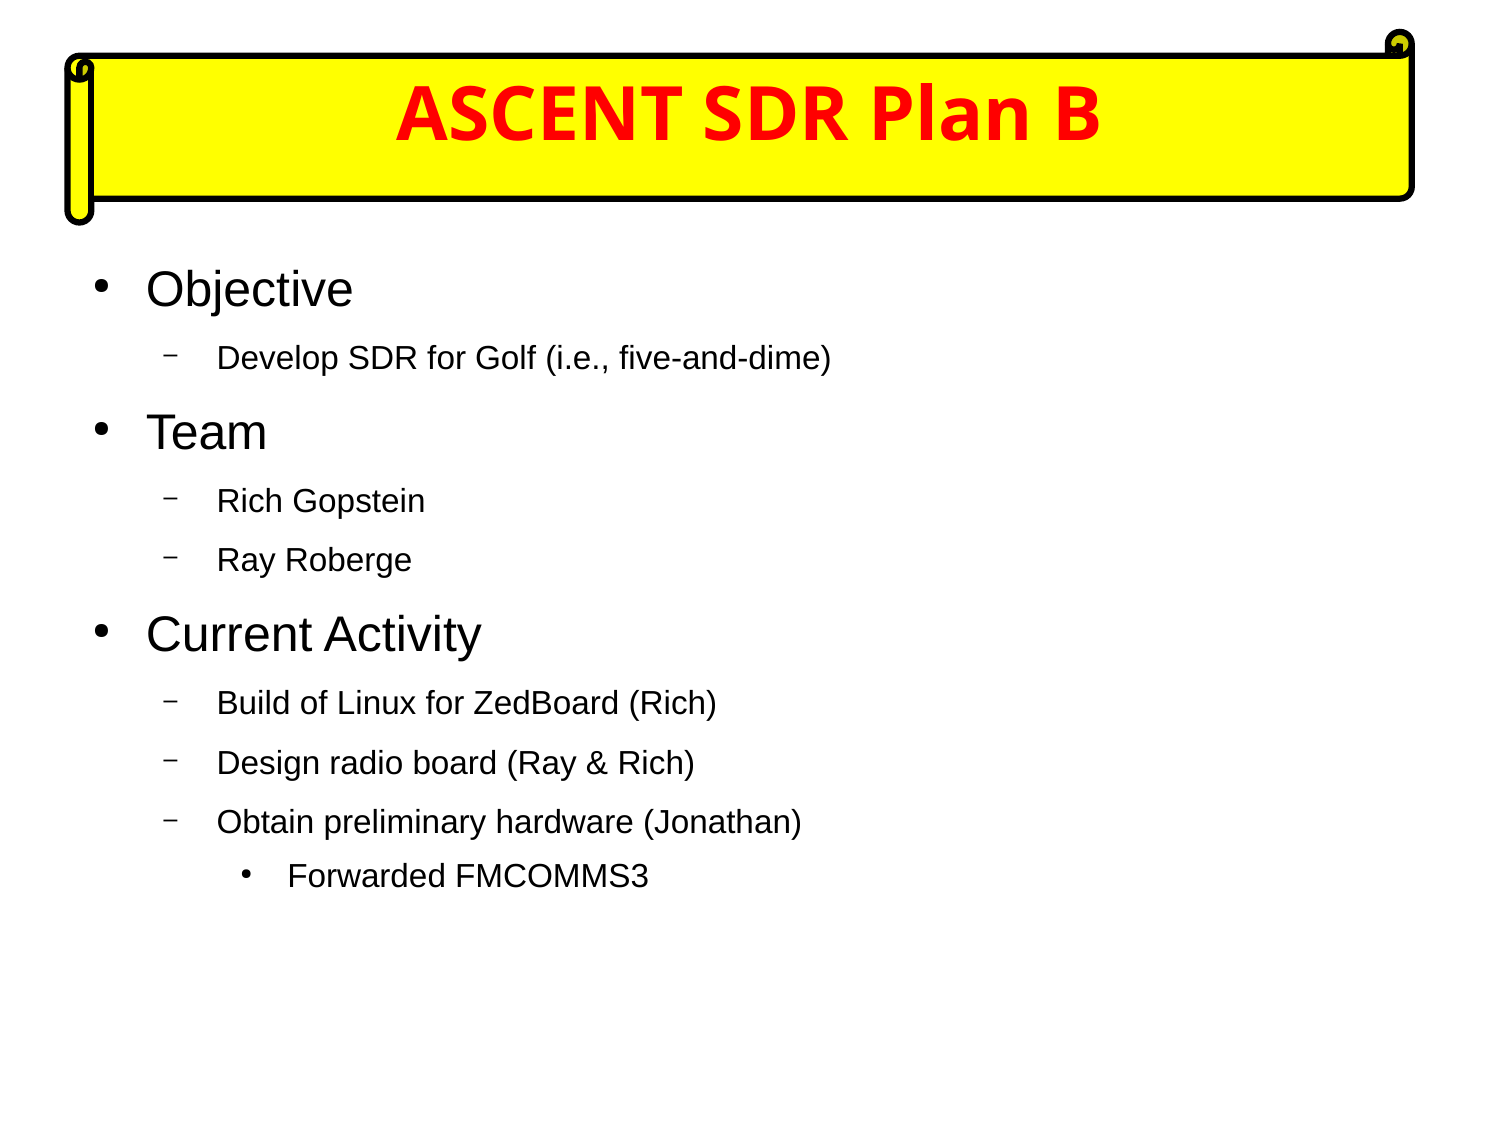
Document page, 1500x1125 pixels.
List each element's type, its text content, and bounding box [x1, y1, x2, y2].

list Objective Develop SDR for Golf (i.e., five-and-dime) Team Rich Gopstein Ray Roberge Current Activity Build of Linux for ZedBoard (Rich) Design radio board (Ray & Rich) Obtain preliminary hardware (Jonathan) Forwarded FMCOMMS3 [75, 263, 1425, 916]
text_box ASCENT SDR Plan B [0, 58, 1500, 164]
text_box [72, 31, 1412, 58]
text_box [67, 164, 1412, 223]
